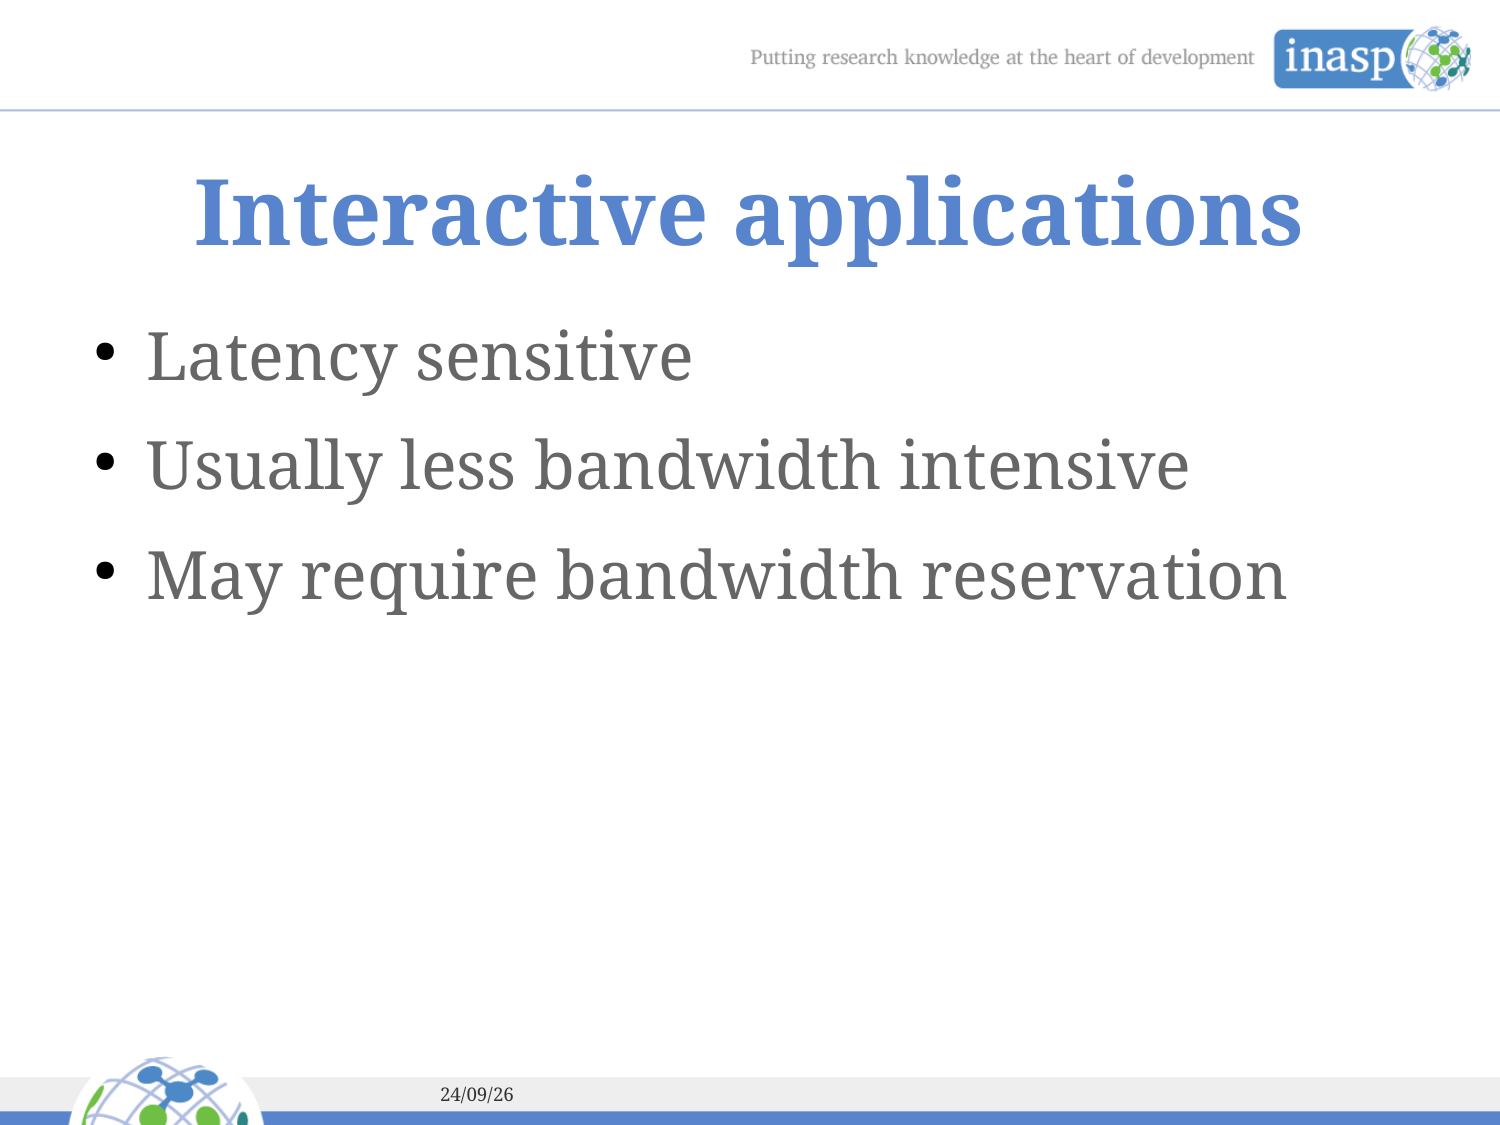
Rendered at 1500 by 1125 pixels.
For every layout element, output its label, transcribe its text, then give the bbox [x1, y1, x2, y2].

list Latency sensitive Usually less bandwidth intensive May require bandwidth reservation [75, 313, 1426, 967]
picture [0, 0, 1500, 1125]
title Interactive applications [75, 129, 1426, 313]
